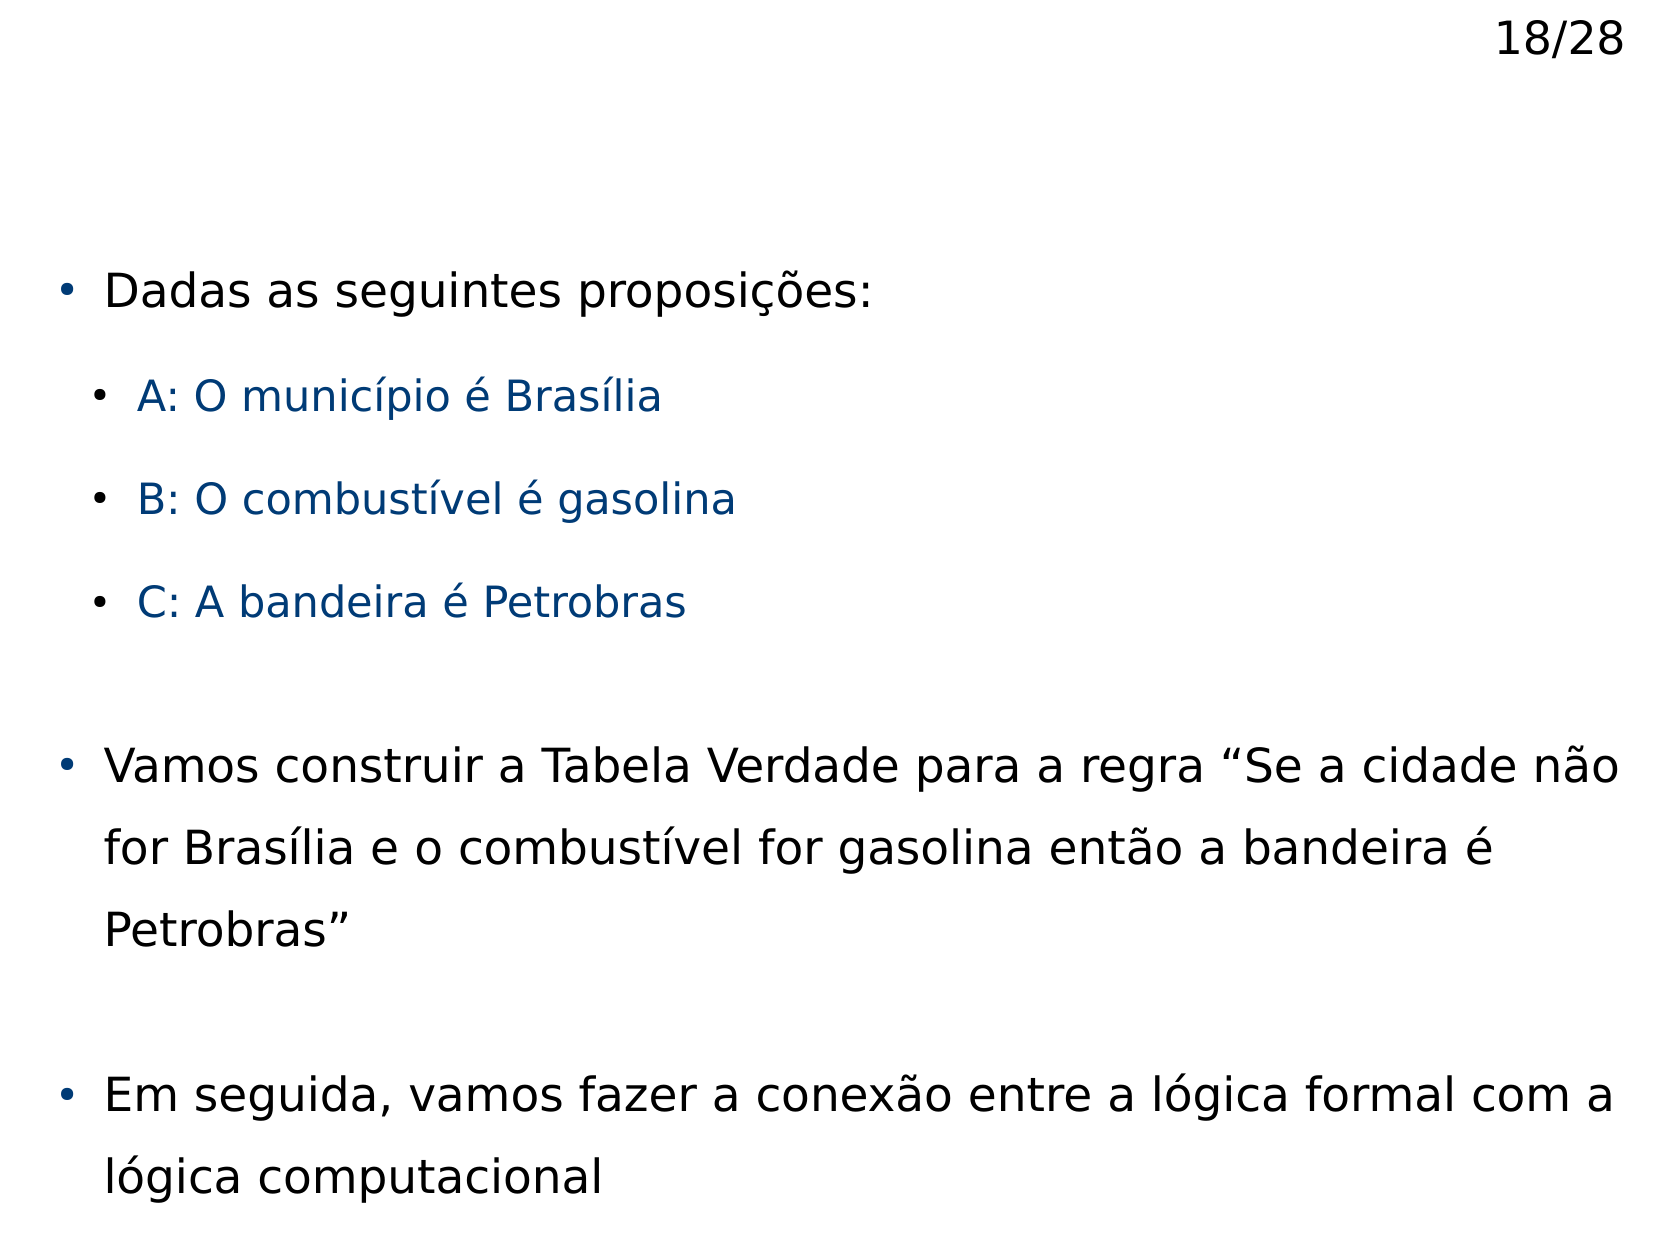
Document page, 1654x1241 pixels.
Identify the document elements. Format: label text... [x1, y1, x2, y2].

list Dadas as seguintes proposições: A: O município é Brasília B: O combustível é gasolina C: A bandeira é Petrobras Vamos construir a Tabela Verdade para a regra “Se a cidade não for Brasília e o combustível for gasolina então a bandeira é Petrobras” Em seguida, vamos fazer a conexão entre a lógica formal com a lógica computacional [59, 236, 1625, 1211]
